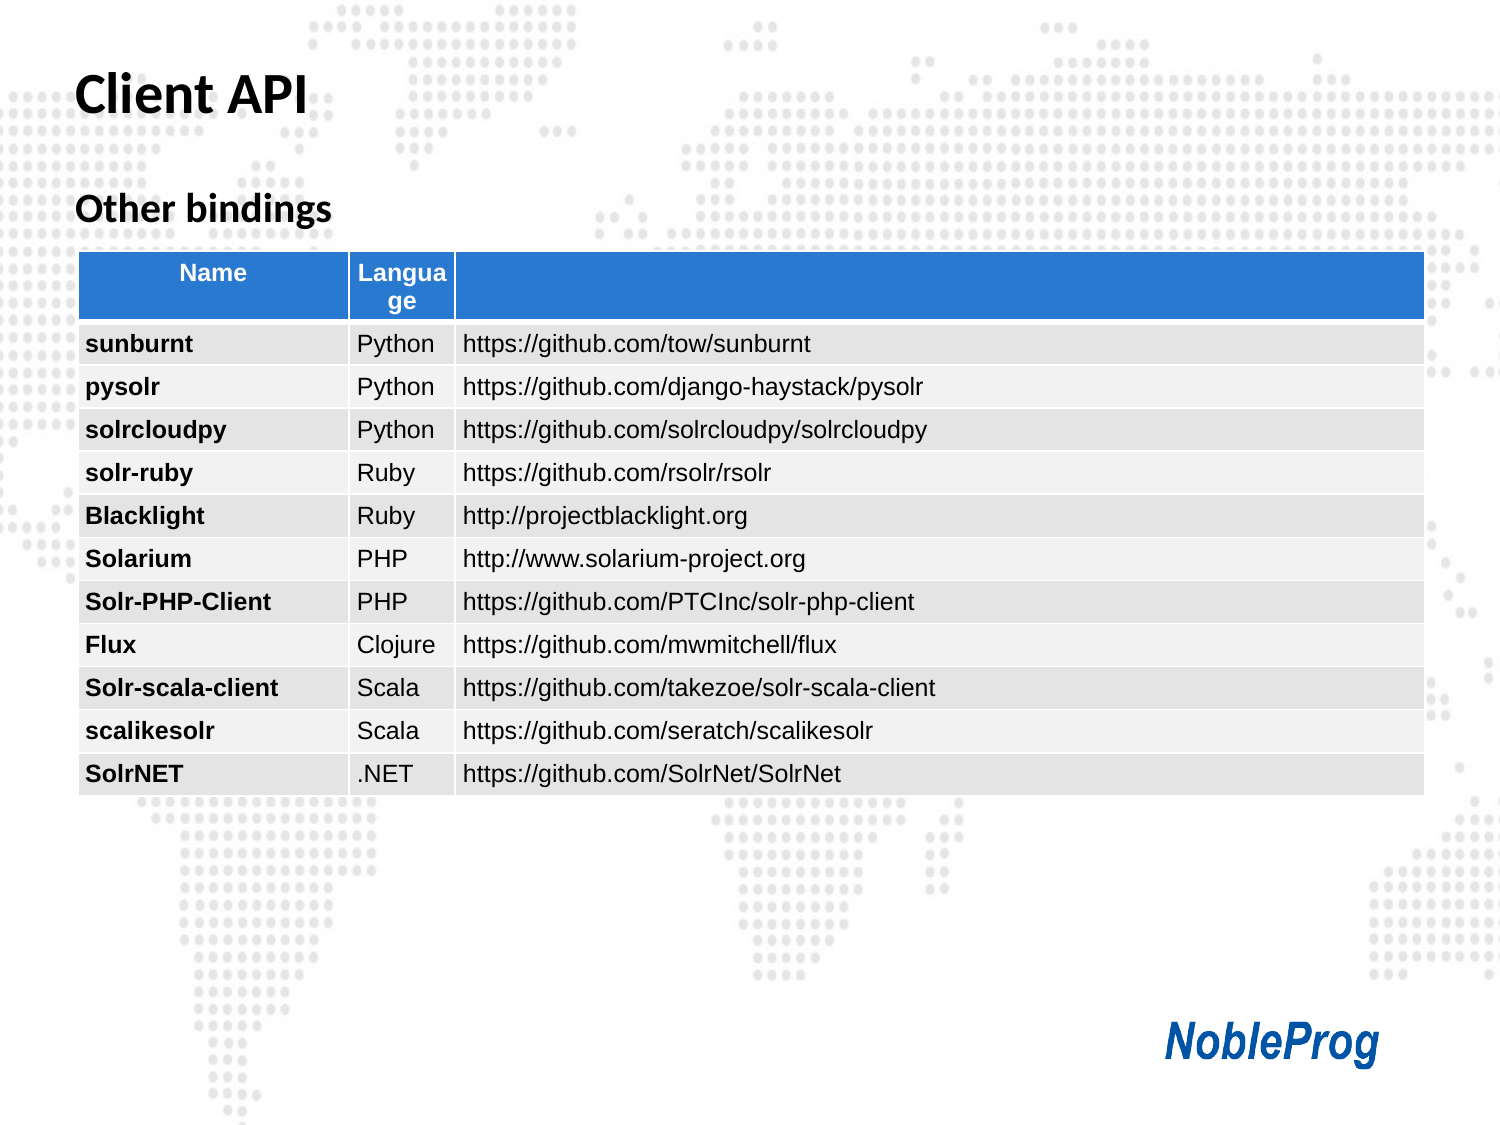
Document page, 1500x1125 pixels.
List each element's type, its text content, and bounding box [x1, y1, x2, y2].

table_cell Solarium [79, 538, 348, 580]
table_cell PHP [350, 581, 454, 623]
table_cell https://github.com/SolrNet/SolrNet [456, 754, 1424, 795]
table_cell https://github.com/PTCInc/solr-php-client [456, 581, 1424, 623]
table_cell Solr-PHP-Client [79, 581, 348, 623]
table_cell https://github.com/rsolr/rsolr [456, 452, 1424, 493]
table_cell https://github.com/seratch/scalikesolr [456, 710, 1424, 752]
text_box Other bindings [75, 180, 1425, 256]
table_cell https://github.com/tow/sunburnt [456, 325, 1424, 364]
table_cell SolrNET [79, 754, 348, 795]
table_cell Flux [79, 624, 348, 666]
table_cell Clojure [350, 624, 454, 666]
table_cell Blacklight [79, 495, 348, 537]
table_cell Scala [350, 667, 454, 709]
table_header [456, 252, 1424, 319]
table_cell https://github.com/solrcloudpy/solrcloudpy [456, 409, 1424, 450]
table_cell Python [350, 409, 454, 450]
text_box Client API [75, 55, 1425, 180]
table_cell http://projectblacklight.org [456, 495, 1424, 537]
table_cell PHP [350, 538, 454, 580]
table_cell Python [350, 325, 454, 364]
table_cell Scala [350, 710, 454, 752]
table_cell https://github.com/mwmitchell/flux [456, 624, 1424, 666]
table_cell pysolr [79, 366, 348, 407]
table_header Name [79, 252, 348, 319]
table_cell Solr-scala-client [79, 667, 348, 709]
table_cell scalikesolr [79, 710, 348, 752]
table_cell http://www.solarium-project.org [456, 538, 1424, 580]
table_cell solr-ruby [79, 452, 348, 493]
table_cell sunburnt [79, 325, 348, 364]
table_cell solrcloudpy [79, 409, 348, 450]
table_cell https://github.com/django-haystack/pysolr [456, 366, 1424, 407]
table_header Language [350, 252, 454, 319]
table_cell Ruby [350, 452, 454, 493]
picture [0, 0, 1500, 1125]
table_cell .NET [350, 754, 454, 795]
table_cell Ruby [350, 495, 454, 537]
table_cell Python [350, 366, 454, 407]
table_cell https://github.com/takezoe/solr-scala-client [456, 667, 1424, 709]
